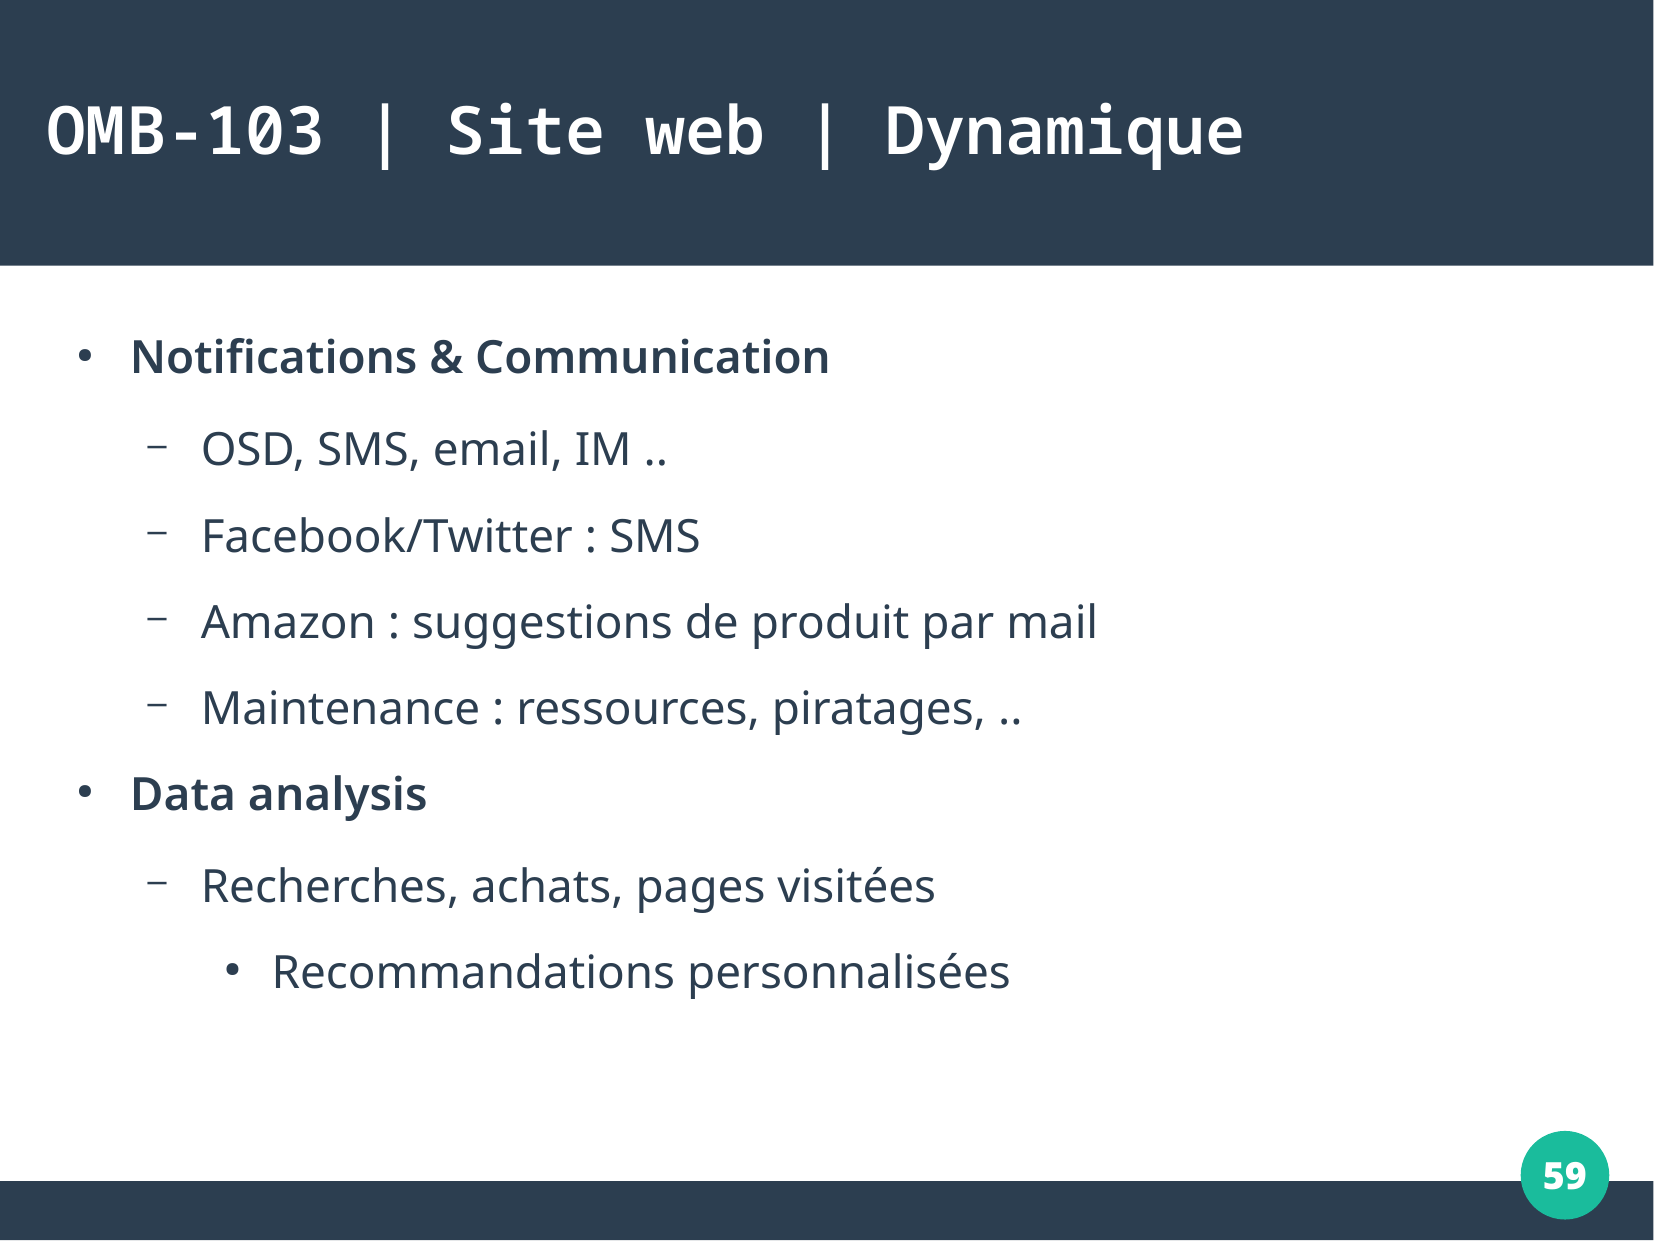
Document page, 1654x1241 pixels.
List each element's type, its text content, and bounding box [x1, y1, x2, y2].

title OMB-103 | Site web | Dynamique [46, 50, 1582, 208]
list Notifications & Communication OSD, SMS, email, IM .. Facebook/Twitter : SMS Amazon : suggestions de produit par mail Maintenance : ressources, piratages, .. Data analysis Recherches, achats, pages visitées Recommandations personnalisées [59, 324, 1595, 1152]
